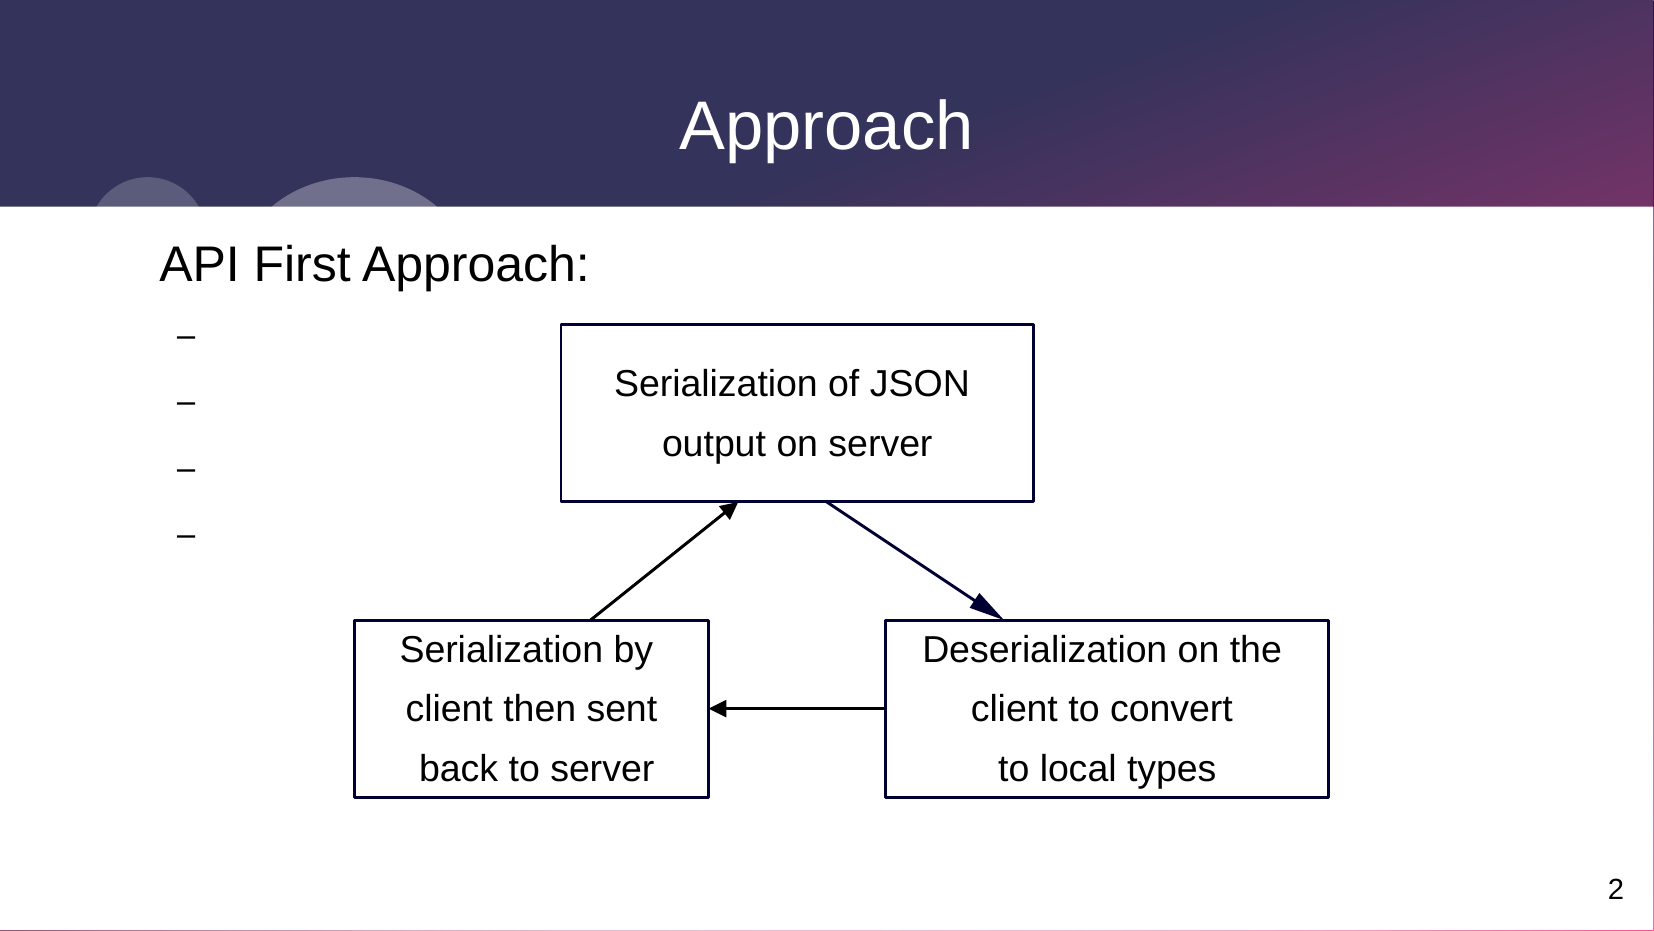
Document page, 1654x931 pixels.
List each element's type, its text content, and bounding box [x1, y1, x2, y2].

title Approach [88, 44, 1565, 207]
text_box Serialization by client then sent back to server [354, 620, 709, 798]
list API First Approach: [88, 236, 1565, 827]
text_box Serialization of JSON output on server [561, 324, 1034, 502]
text_box Deserialization on the client to convert to local types [885, 620, 1329, 798]
